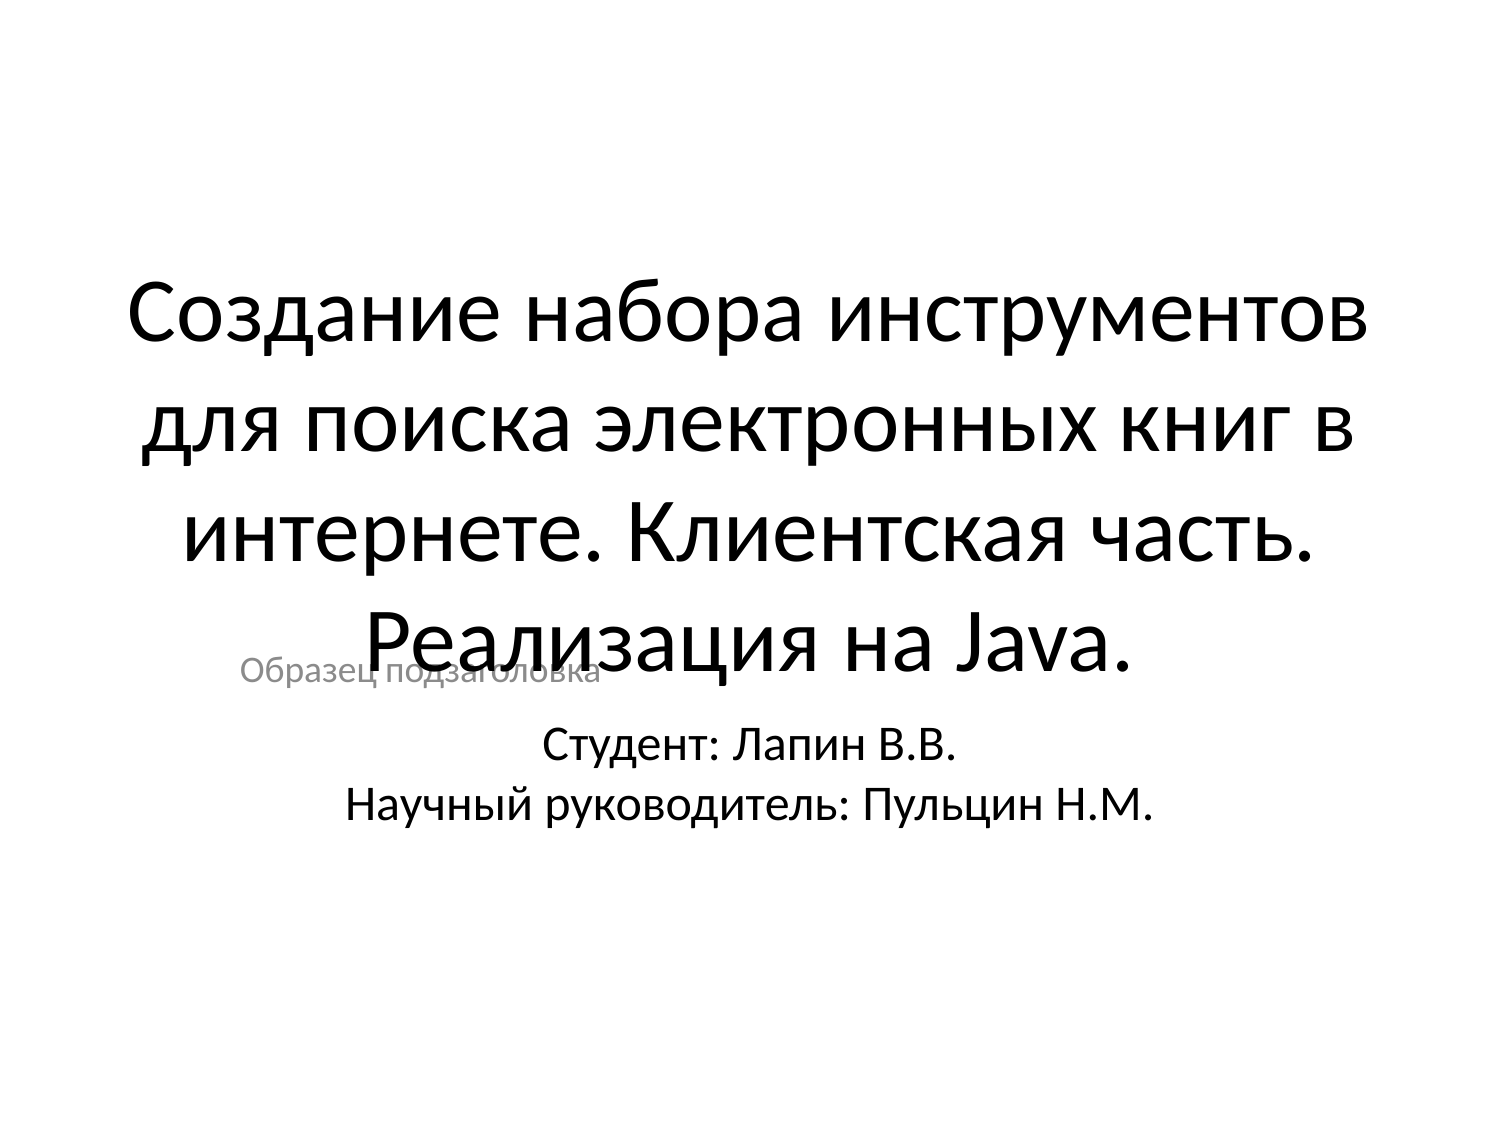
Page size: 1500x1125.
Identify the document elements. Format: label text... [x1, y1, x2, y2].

text_box Студент: Лапин В.В. Научный руководитель: Пульцин Н.М. [224, 703, 1275, 925]
title Создание набора инструментов для поиска электронных книг в интернете. Клиентская часть. Реализация на Java. [112, 349, 1388, 591]
